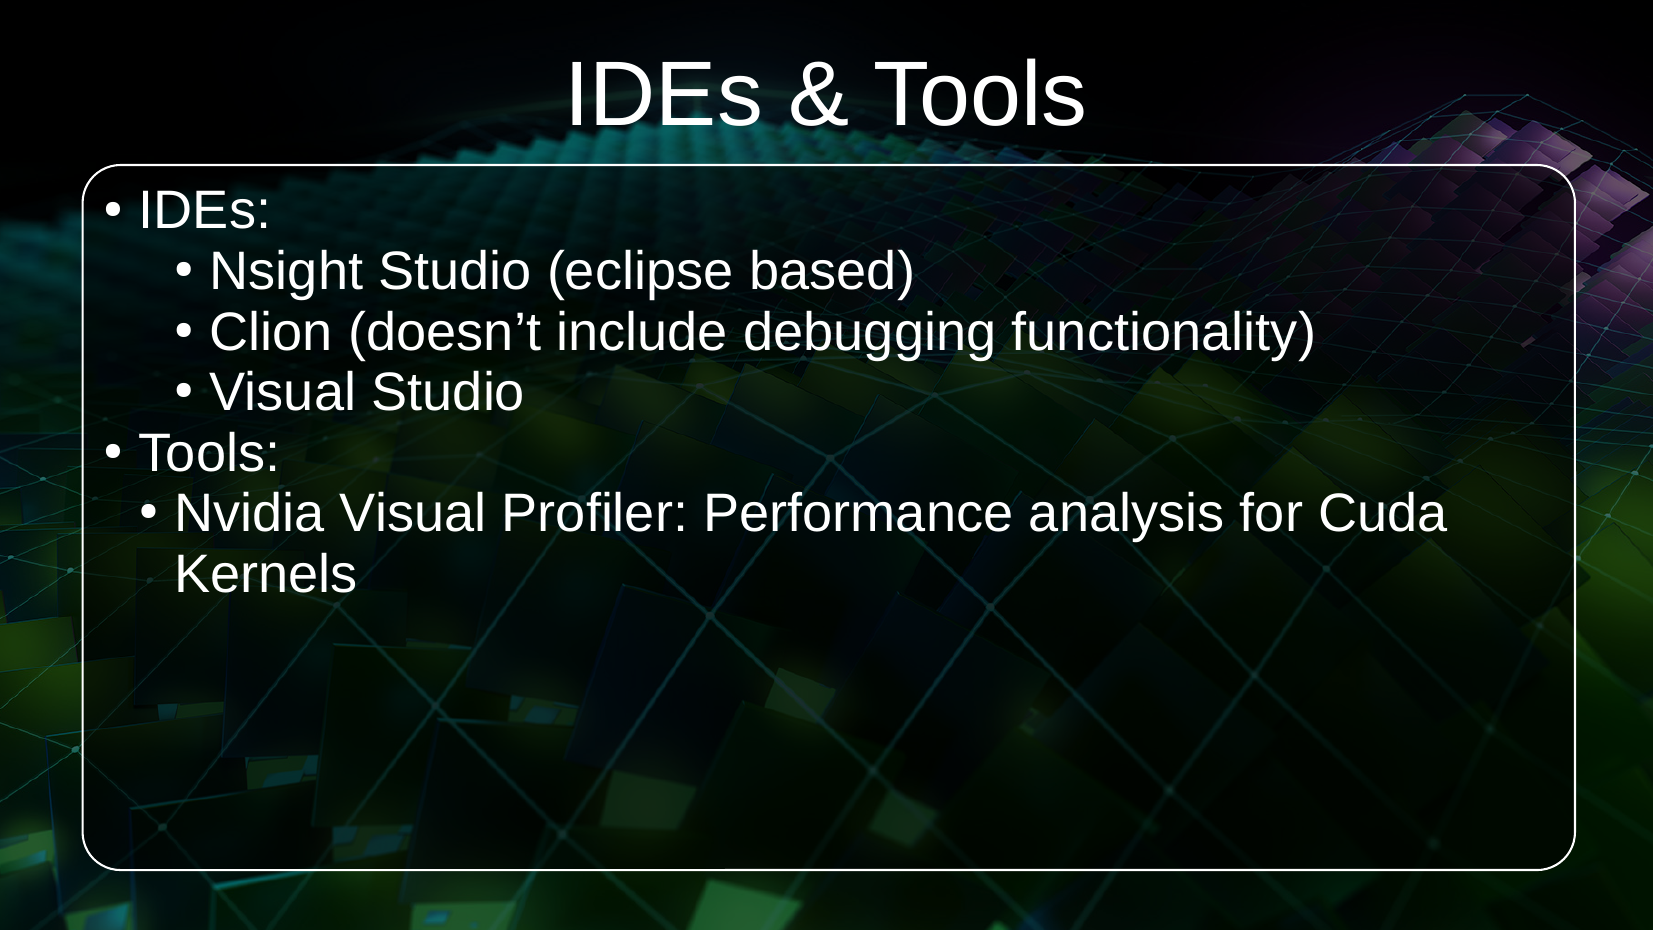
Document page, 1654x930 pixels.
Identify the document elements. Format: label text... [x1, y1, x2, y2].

text_box [82, 165, 1568, 862]
title IDEs & Tools [82, 37, 1571, 151]
subtitle IDEs: Nsight Studio (eclipse based) Clion (doesn’t include debugging functionality) Visual Studio Tools: Nvidia Visual Profiler: Performance analysis for Cuda Kernels [97, 180, 1585, 891]
picture [0, 0, 1653, 930]
